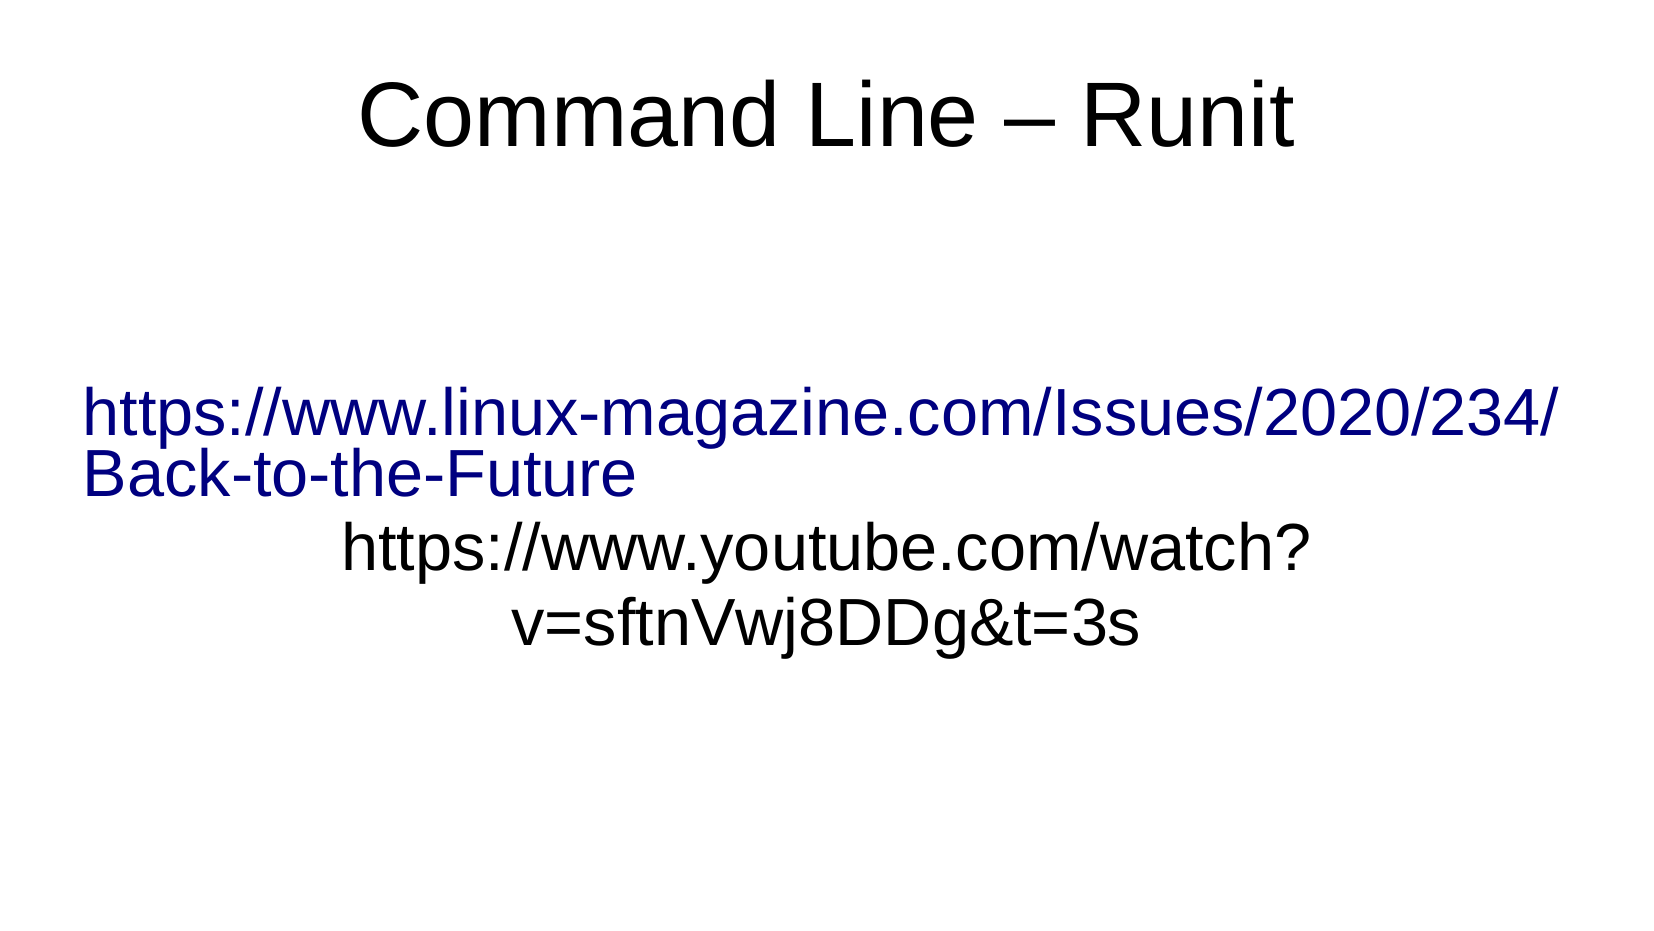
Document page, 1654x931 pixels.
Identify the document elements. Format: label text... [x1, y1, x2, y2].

title Command Line – Runit [82, 37, 1571, 193]
subtitle https://www.linux-magazine.com/Issues/2020/234/Back-to-the-Future https://www.youtube.com/watch?v=sftnVwj8DDg&t=3s [82, 217, 1571, 758]
